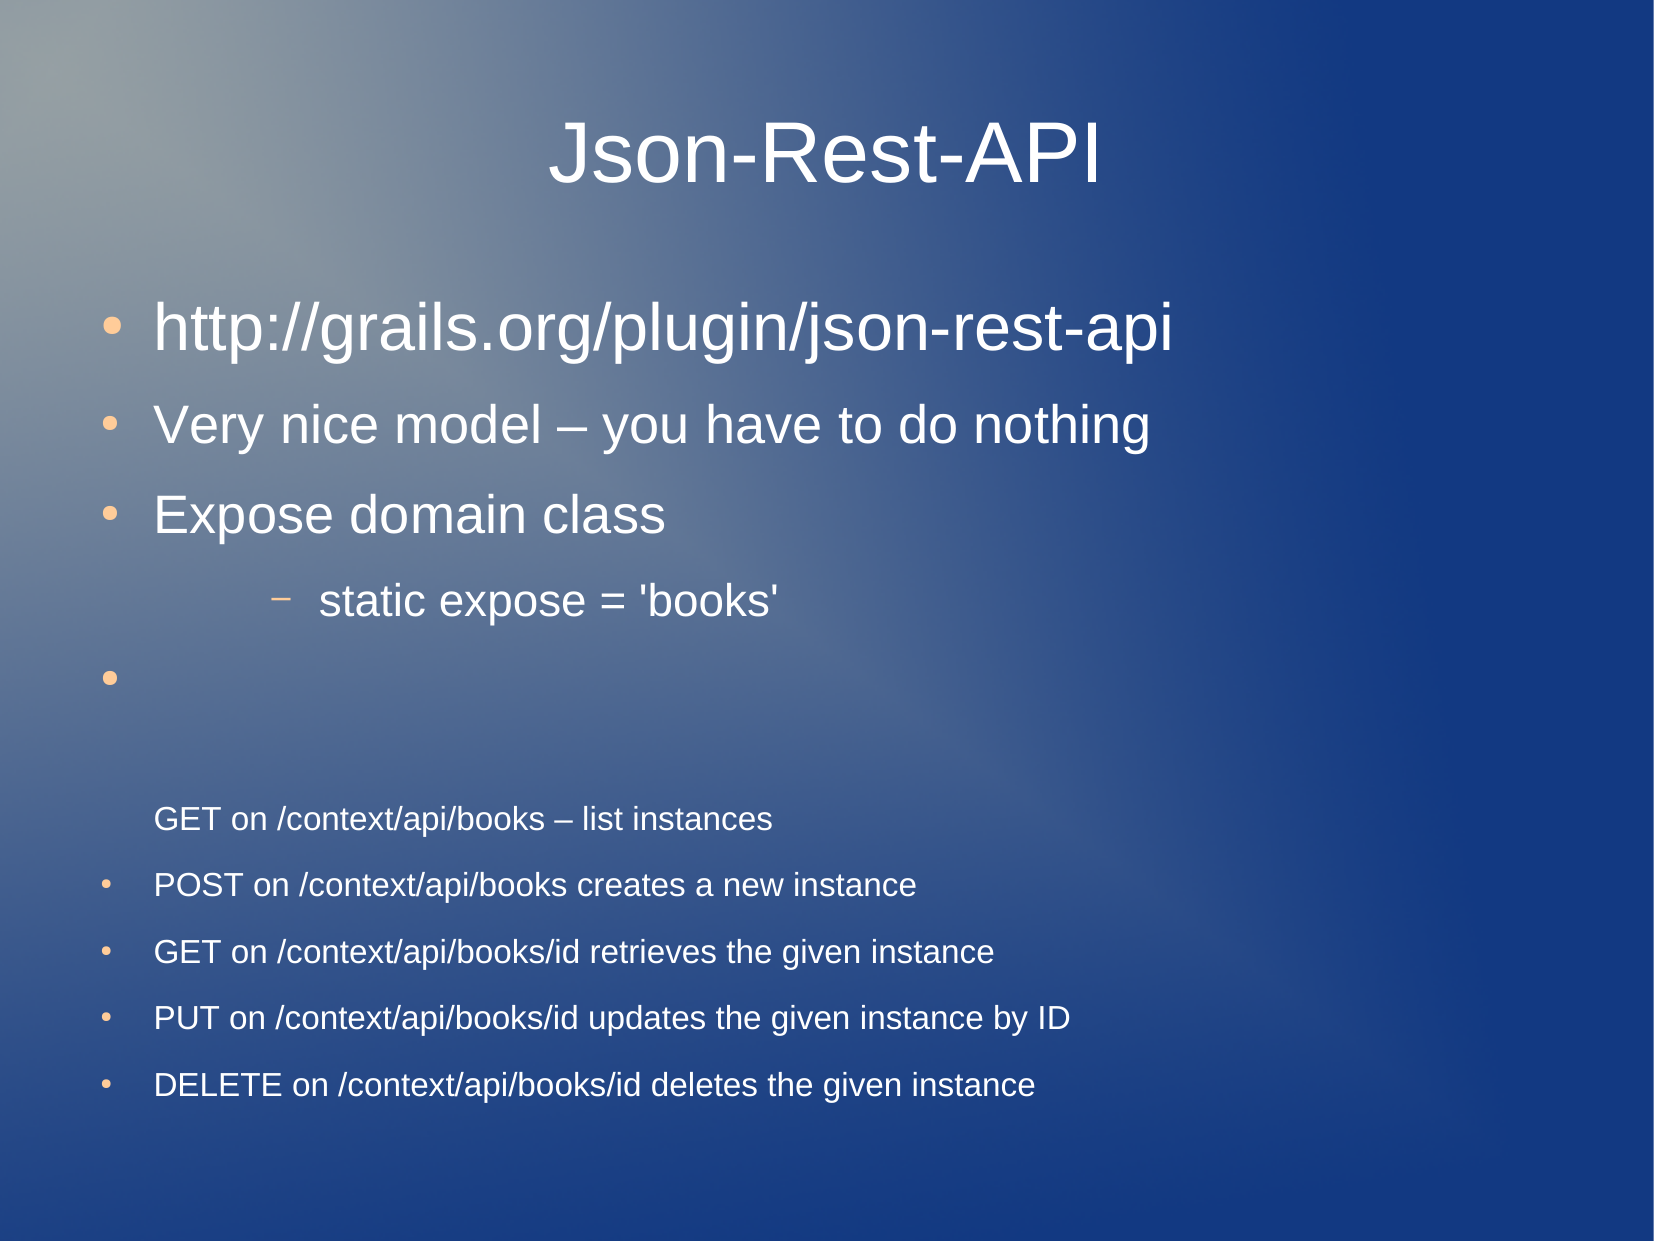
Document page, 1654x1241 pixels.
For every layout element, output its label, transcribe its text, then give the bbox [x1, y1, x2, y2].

list http://grails.org/plugin/json-rest-api Very nice model – you have to do nothing Expose domain class static expose = 'books' GET on /context/api/books – list instances POST on /context/api/books creates a new instance GET on /context/api/books/id retrieves the given instance PUT on /context/api/books/id updates the given instance by ID DELETE on /context/api/books/id deletes the given instance [82, 290, 1571, 1241]
title Json-Rest-API [82, 49, 1571, 257]
picture [0, 0, 1654, 1241]
